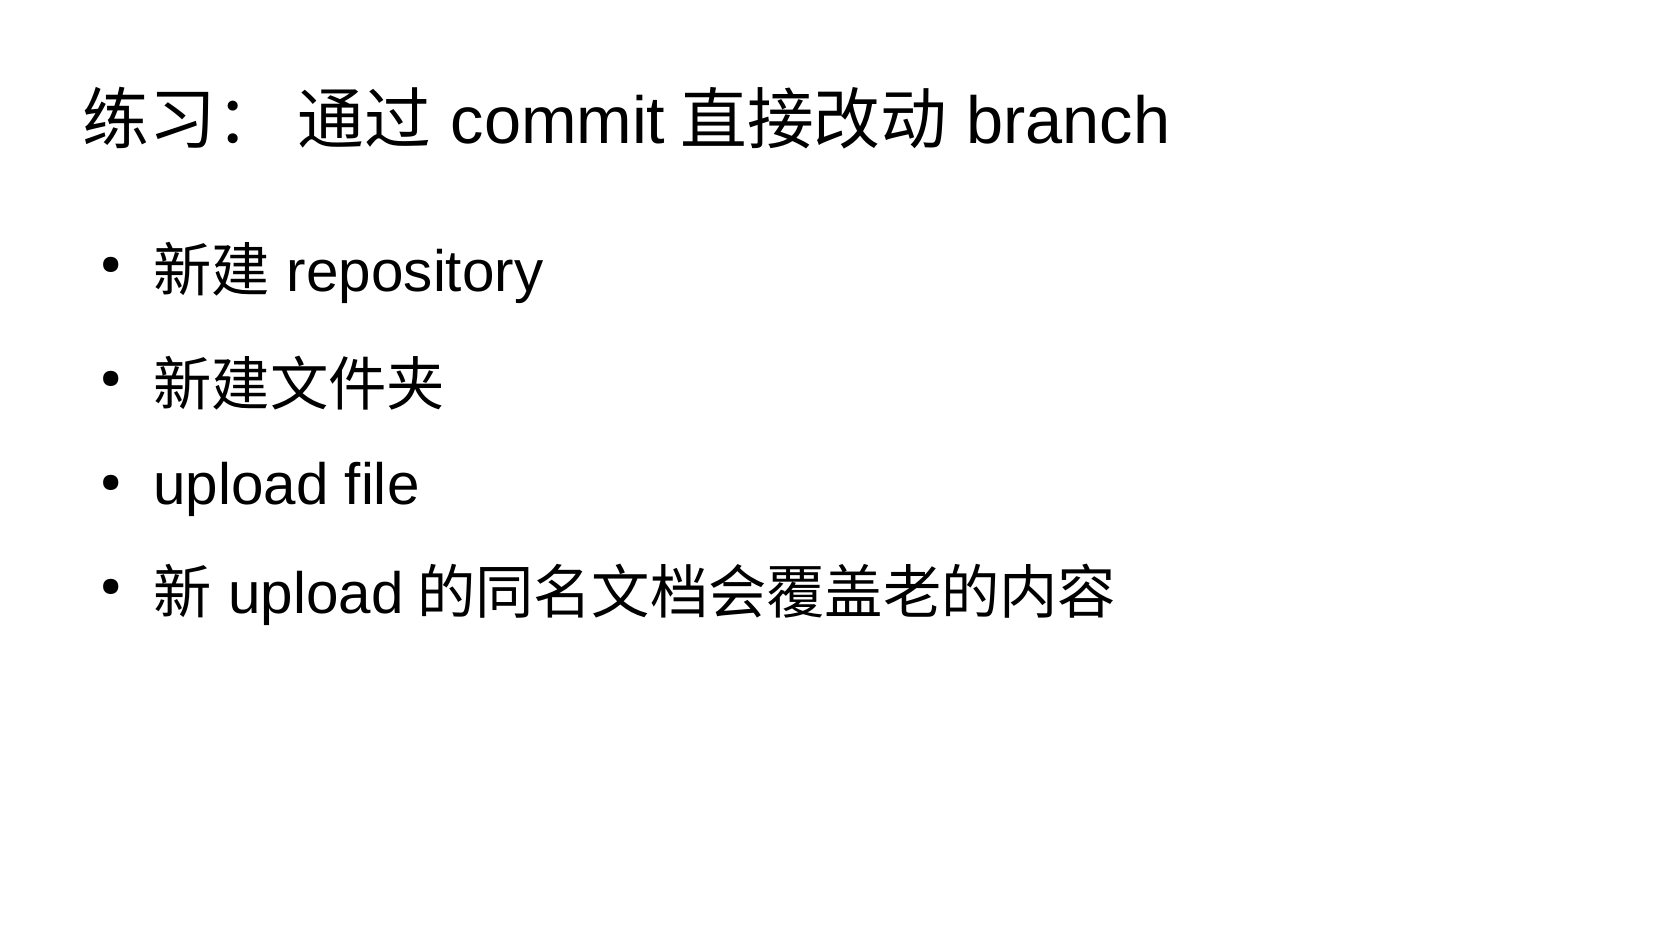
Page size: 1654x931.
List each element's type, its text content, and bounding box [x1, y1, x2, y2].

title 练习： 通过commit直接改动branch [82, 37, 1571, 193]
list 新建repository 新建文件夹 upload file 新upload的同名文档会覆盖老的内容 [82, 224, 1571, 776]
